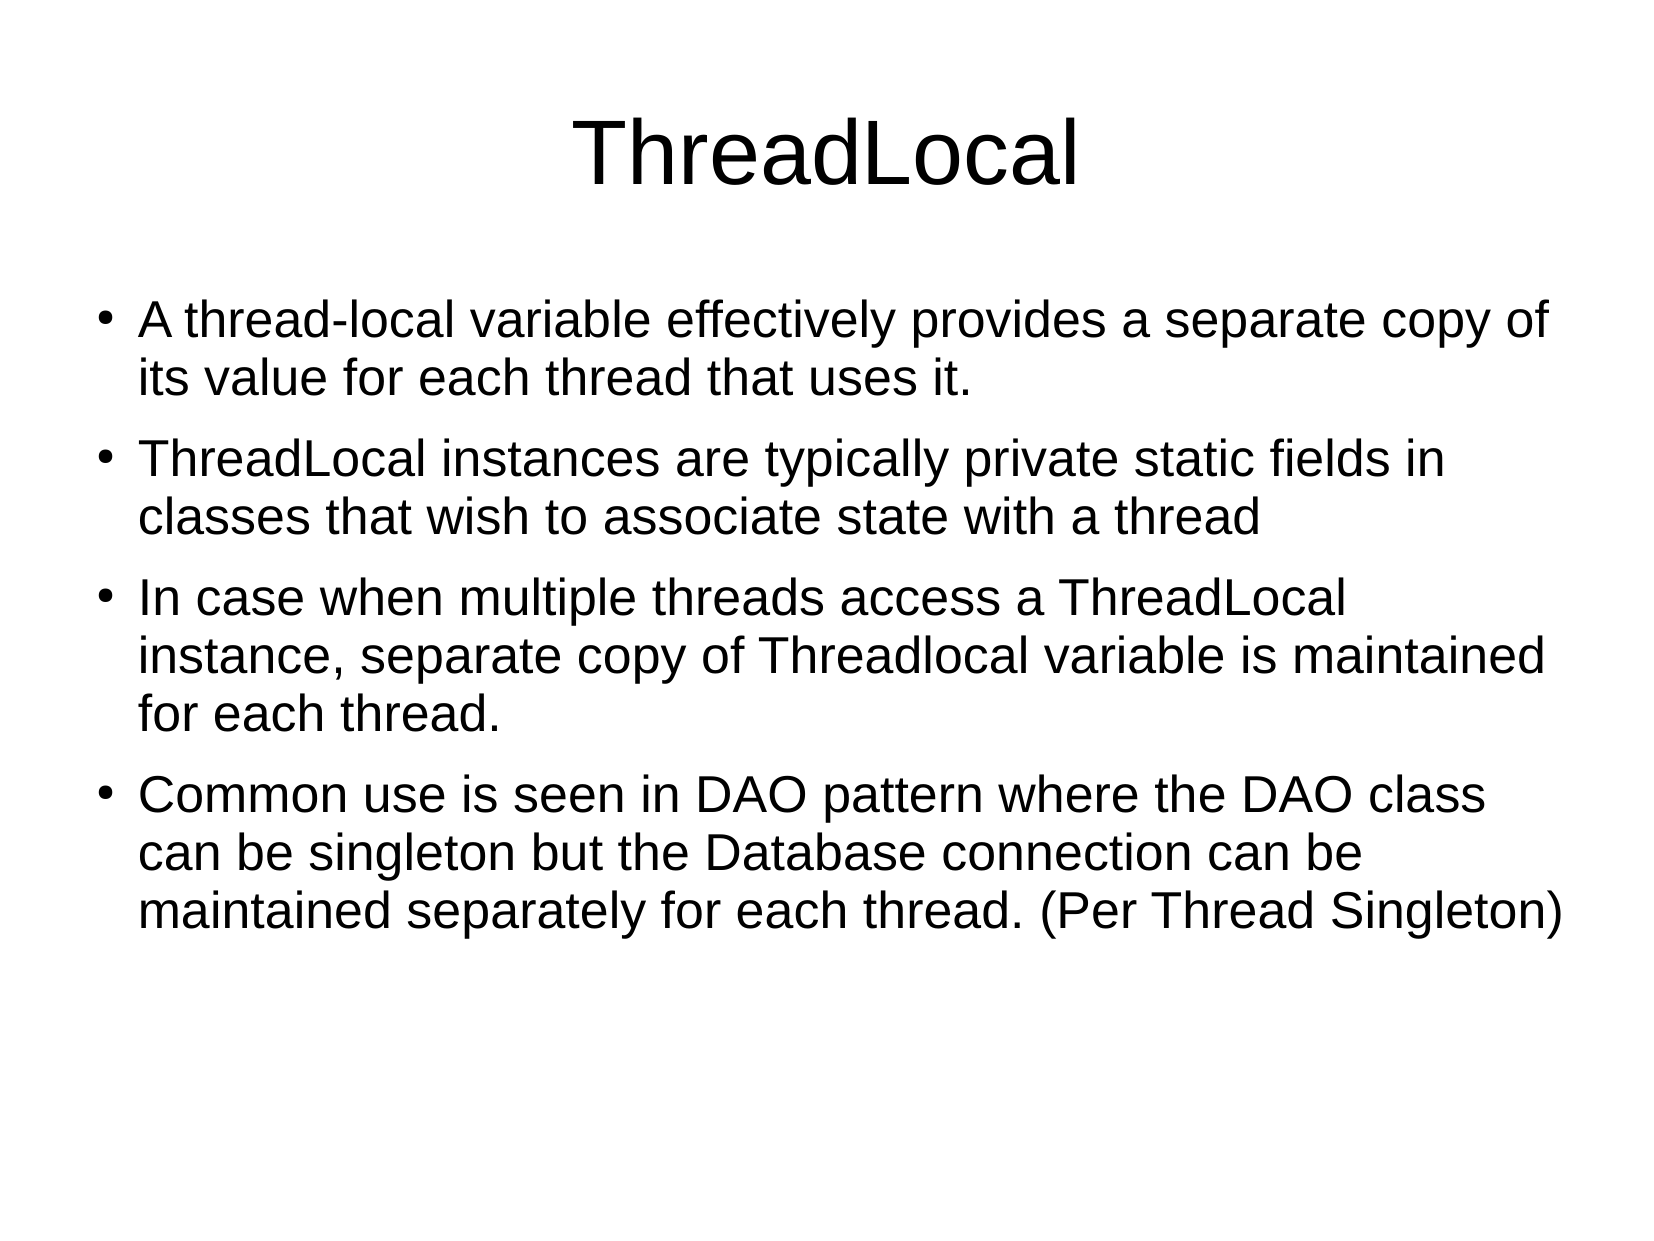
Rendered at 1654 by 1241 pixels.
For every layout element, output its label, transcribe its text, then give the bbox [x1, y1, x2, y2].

list A thread-local variable effectively provides a separate copy of its value for each thread that uses it. ThreadLocal instances are typically private static fields in classes that wish to associate state with a thread In case when multiple threads access a ThreadLocal instance, separate copy of Threadlocal variable is maintained for each thread. Common use is seen in DAO pattern where the DAO class can be singleton but the Database connection can be maintained separately for each thread. (Per Thread Singleton) [82, 290, 1571, 1010]
title ThreadLocal [82, 49, 1571, 257]
